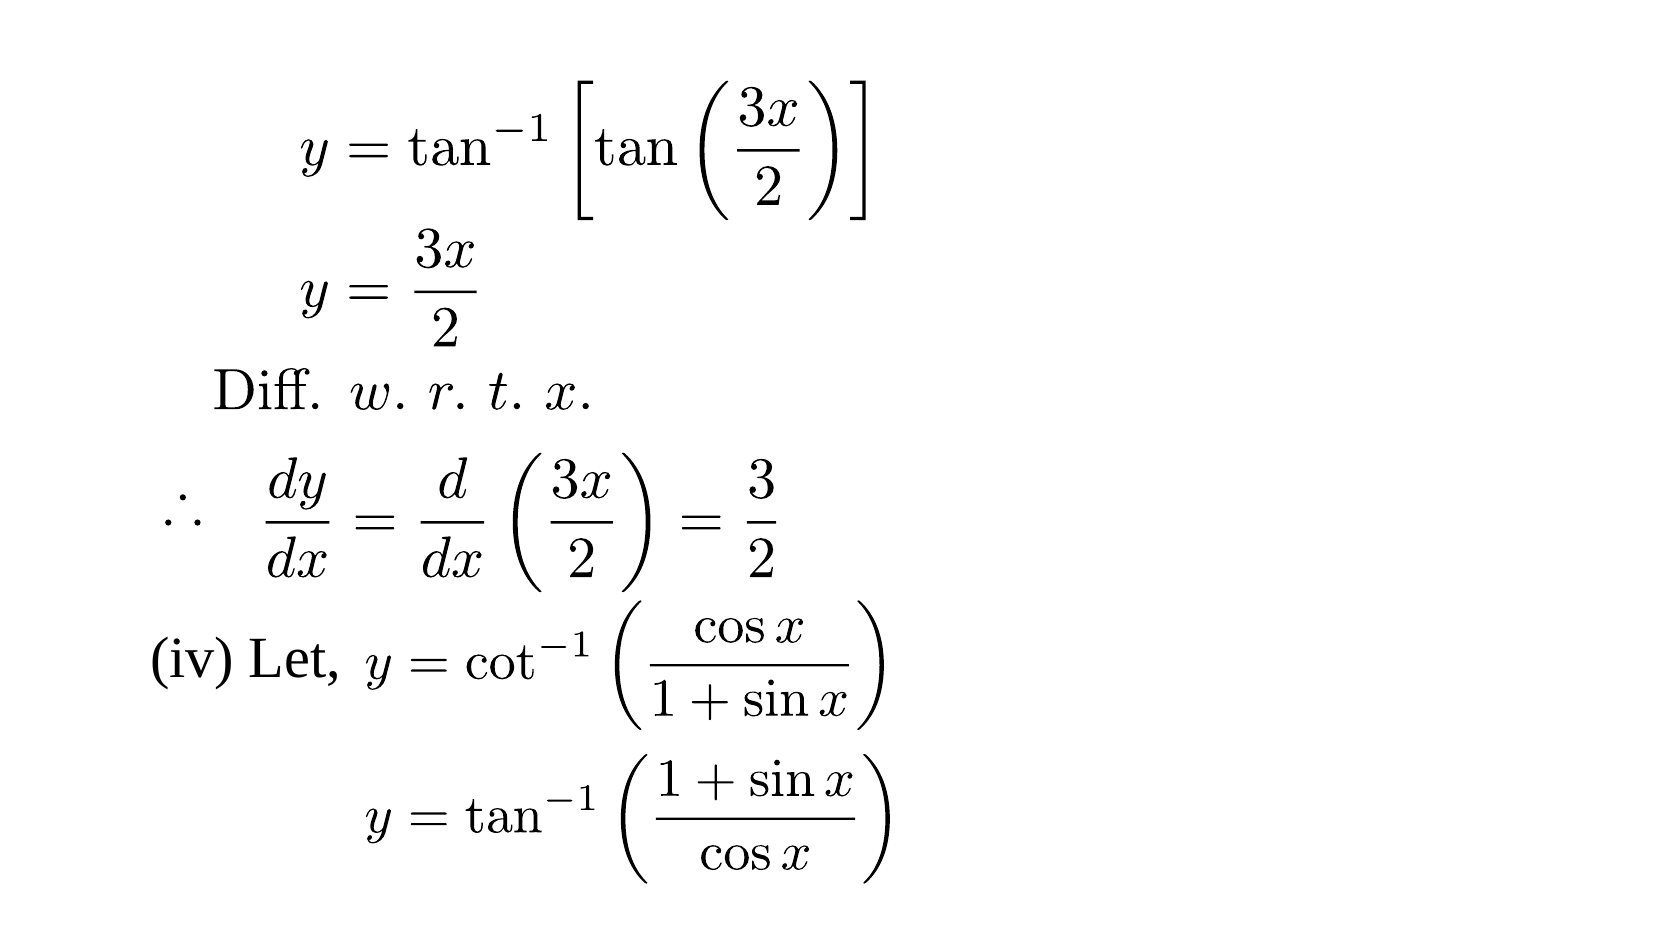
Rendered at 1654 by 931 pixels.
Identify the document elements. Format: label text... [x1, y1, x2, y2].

text_box [365, 600, 884, 730]
text_box [300, 228, 477, 347]
text_box [214, 368, 589, 410]
text_box [165, 494, 201, 526]
title (iv) Let, [47, 37, 1607, 886]
text_box [300, 80, 866, 221]
text_box [265, 452, 777, 593]
text_box [365, 754, 890, 884]
